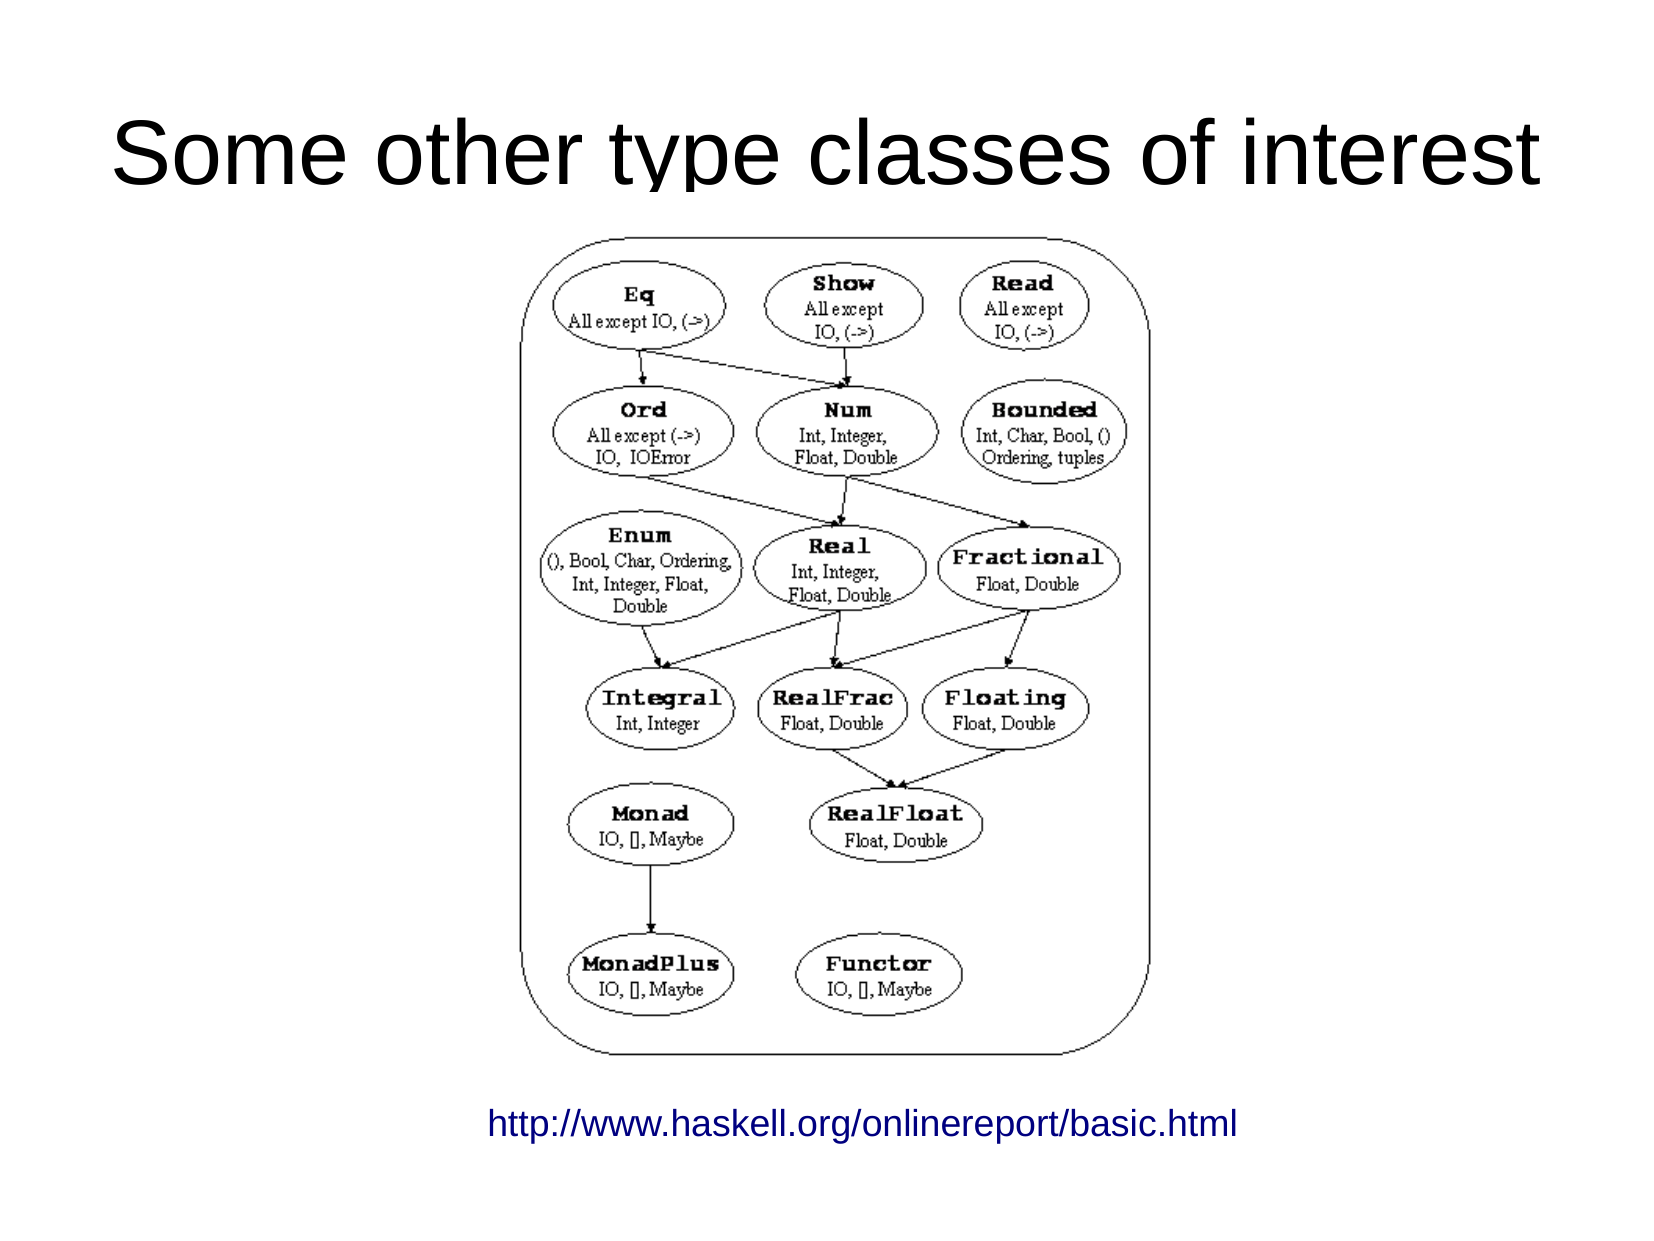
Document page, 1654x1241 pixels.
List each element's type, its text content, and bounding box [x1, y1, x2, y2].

picture [484, 192, 1182, 1093]
title Some other type classes of interest [82, 56, 1571, 250]
text_box http://www.haskell.org/onlinereport/basic.html [472, 1094, 1256, 1152]
